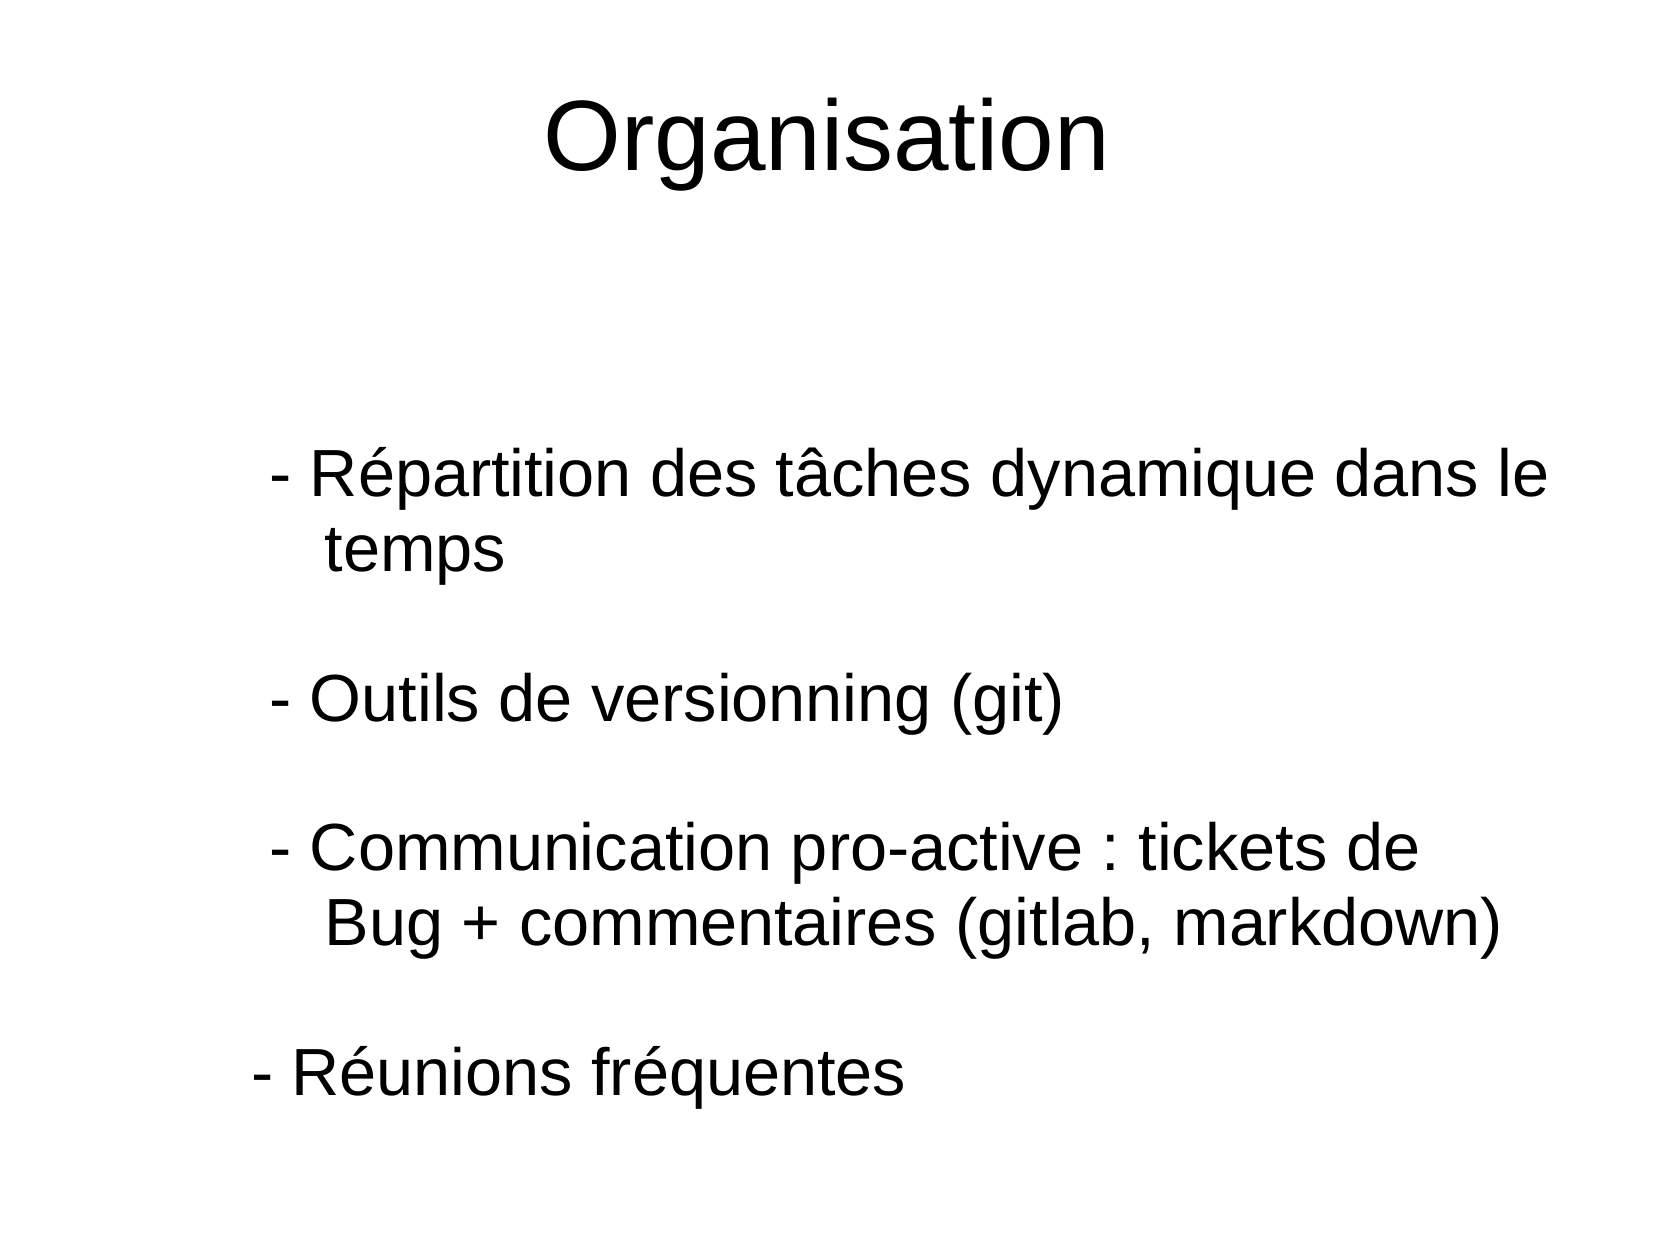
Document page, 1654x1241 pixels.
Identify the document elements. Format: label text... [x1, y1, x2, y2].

text_box Organisation [82, 58, 1571, 213]
text_box - Répartition des tâches dynamique dans le temps - Outils de versionning (git) - Communication pro-active : tickets de Bug + commentaires (gitlab, markdown) - Réunions fréquentes [236, 354, 1571, 1117]
